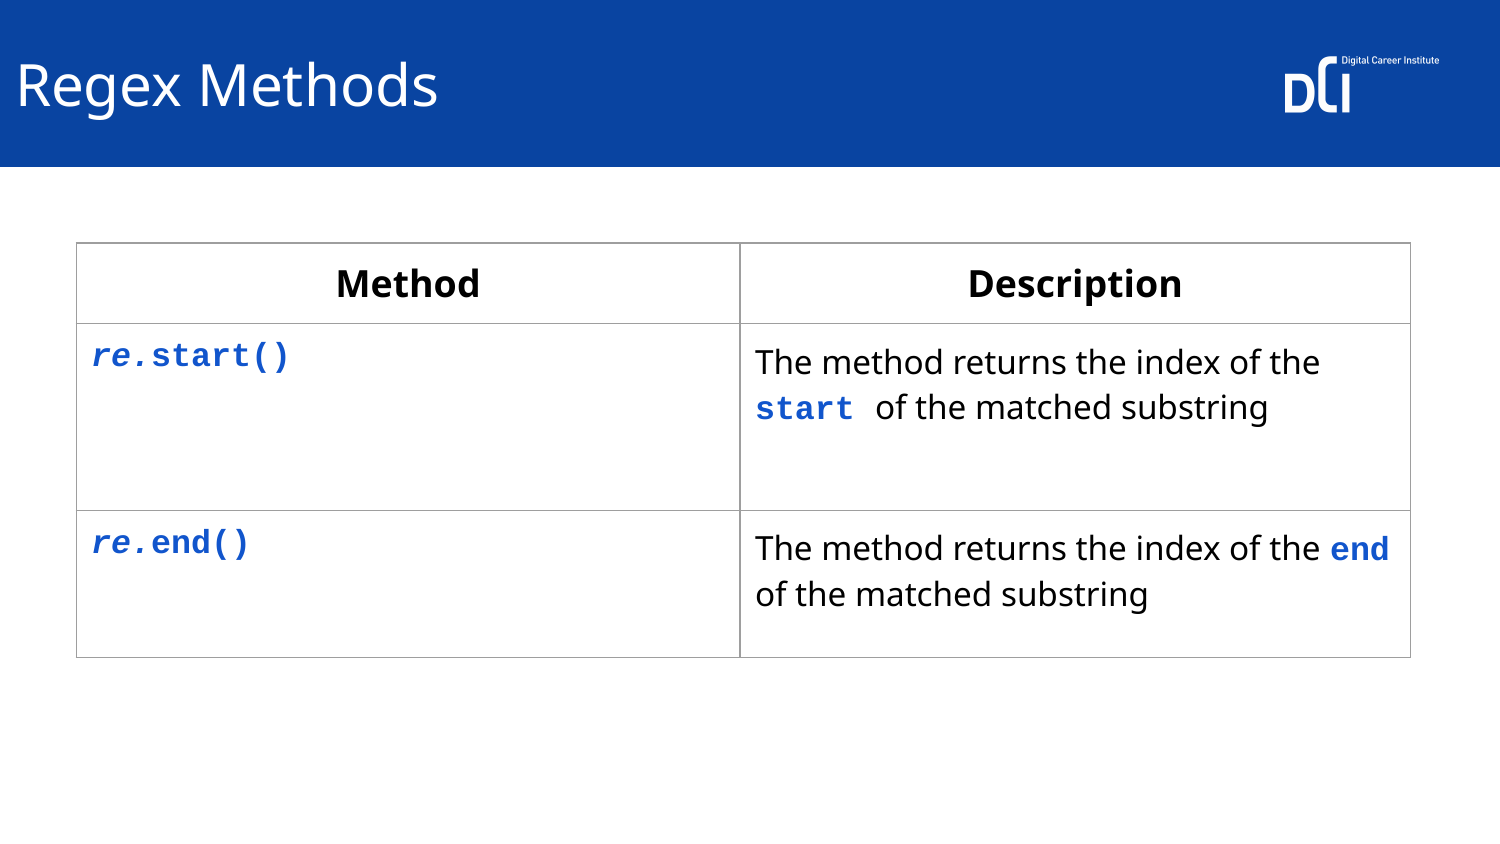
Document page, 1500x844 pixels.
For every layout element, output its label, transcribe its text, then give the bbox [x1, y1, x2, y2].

table_cell The method returns the index of the end of the matched substring [741, 511, 1410, 657]
picture [1275, 44, 1445, 123]
title Regex Methods [0, 0, 1500, 167]
table_header Description [741, 244, 1410, 323]
table_header Method [77, 244, 739, 323]
table_cell re.end() [77, 511, 739, 657]
table_cell re.start() [77, 324, 739, 510]
table_cell The method returns the index of the start of the matched substring [741, 324, 1410, 510]
